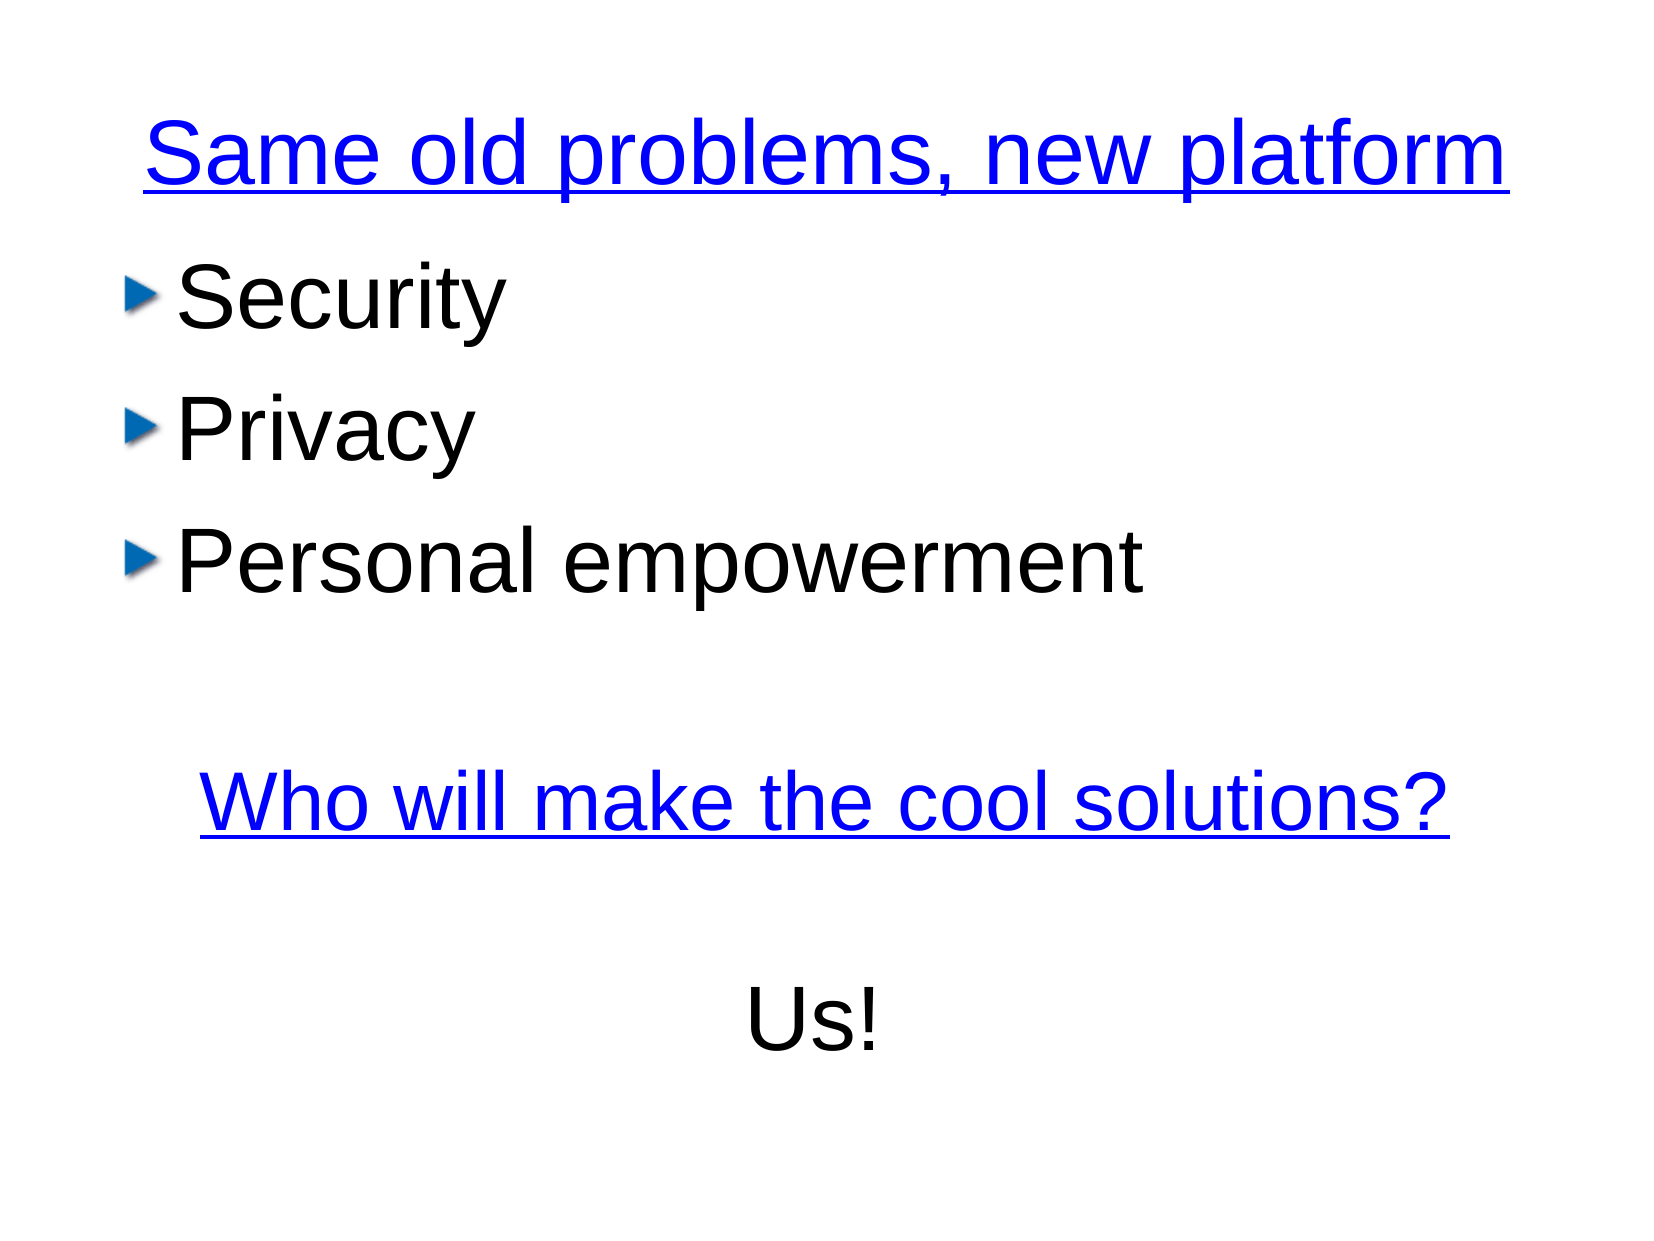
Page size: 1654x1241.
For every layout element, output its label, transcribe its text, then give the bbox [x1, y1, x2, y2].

text_box Who will make the cool solutions? [195, 750, 1455, 853]
list Security Privacy Personal empowerment [105, 245, 1601, 616]
title Same old problems, new platform [82, 49, 1571, 257]
title Us! [60, 915, 1549, 1123]
